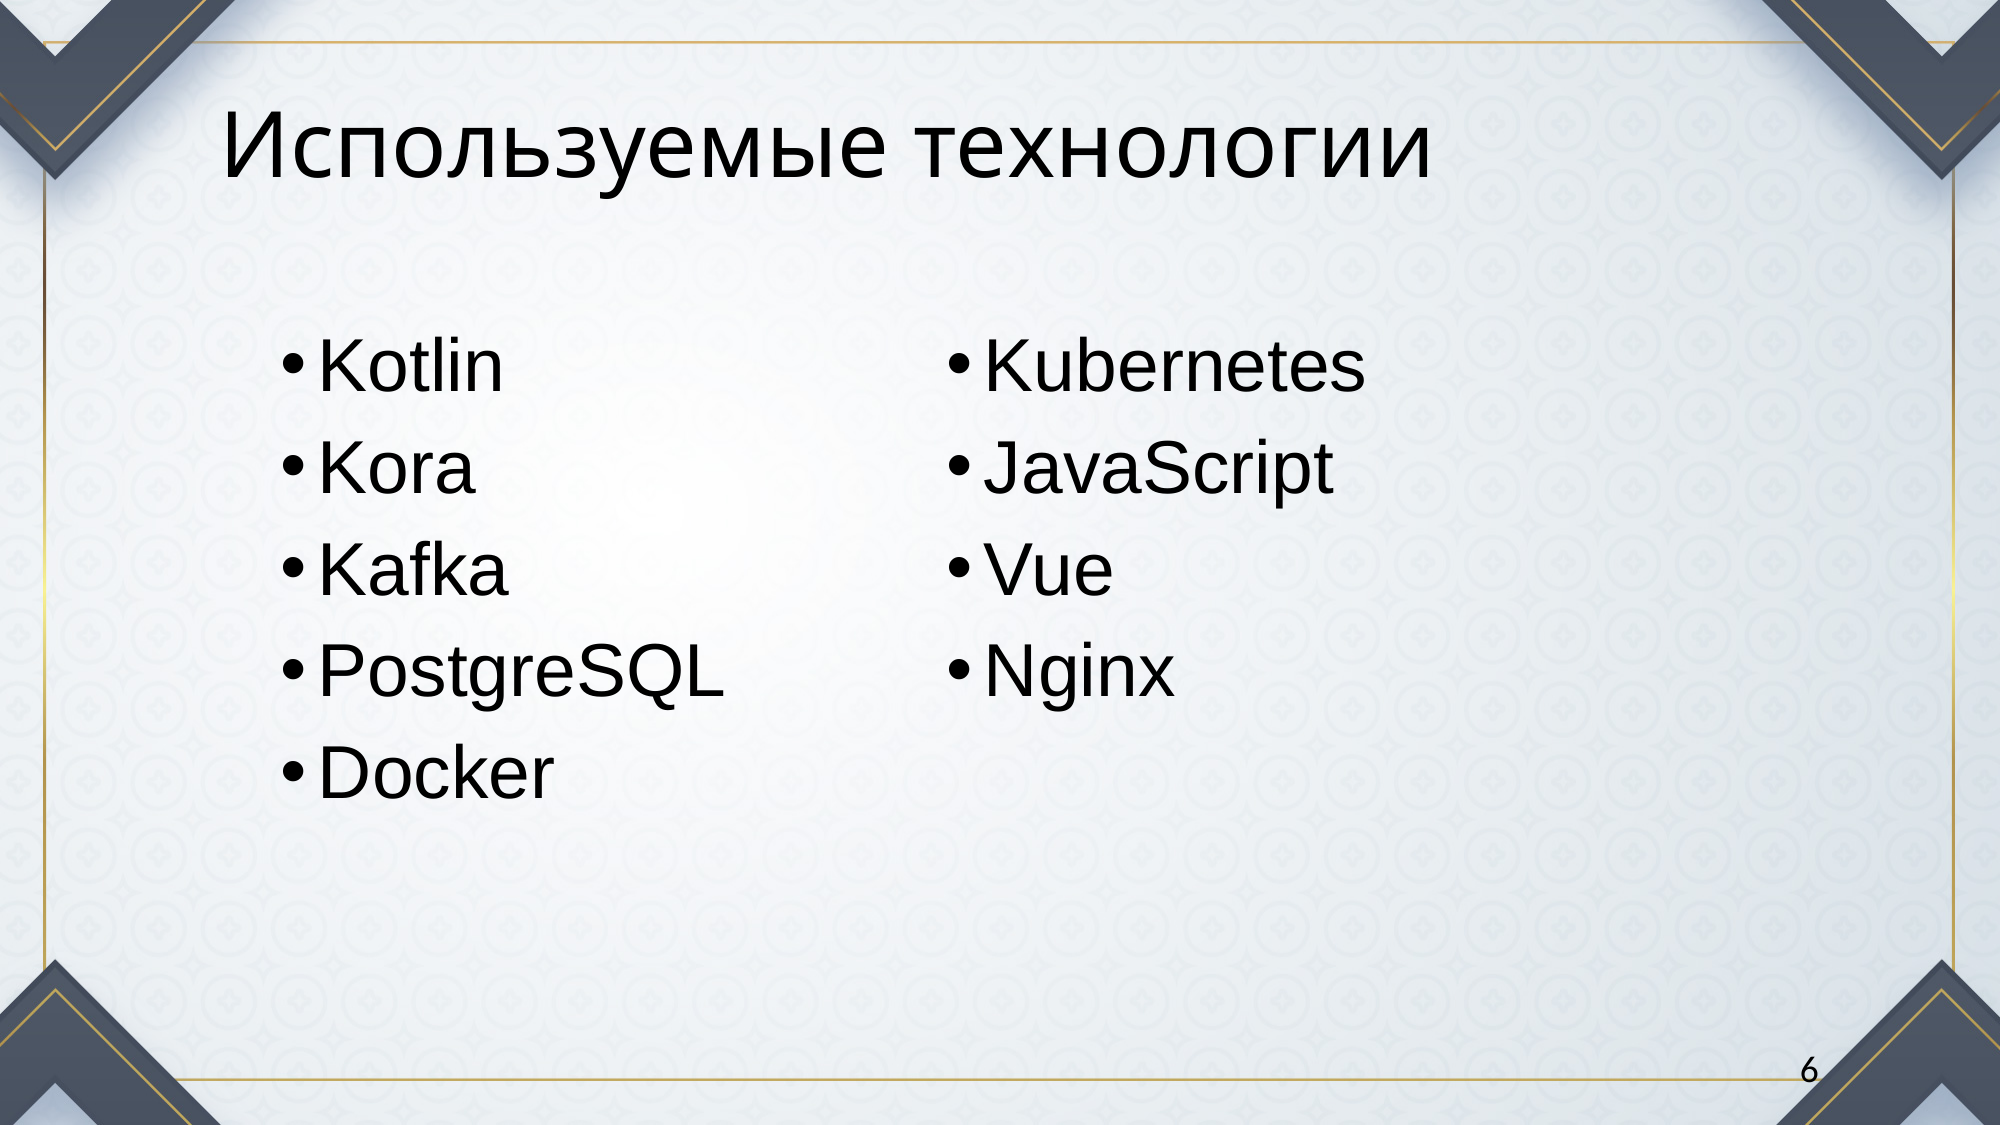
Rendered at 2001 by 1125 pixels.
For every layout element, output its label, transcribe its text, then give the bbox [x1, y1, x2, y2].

text_box Kotlin Kora Kafka PostgreSQL Docker Kubernetes JavaScript Vue Nginx [265, 319, 1628, 841]
picture [0, 0, 2000, 1125]
title Используемые технологии [219, 88, 1654, 207]
slide_number <number> [1383, 1037, 1834, 1097]
